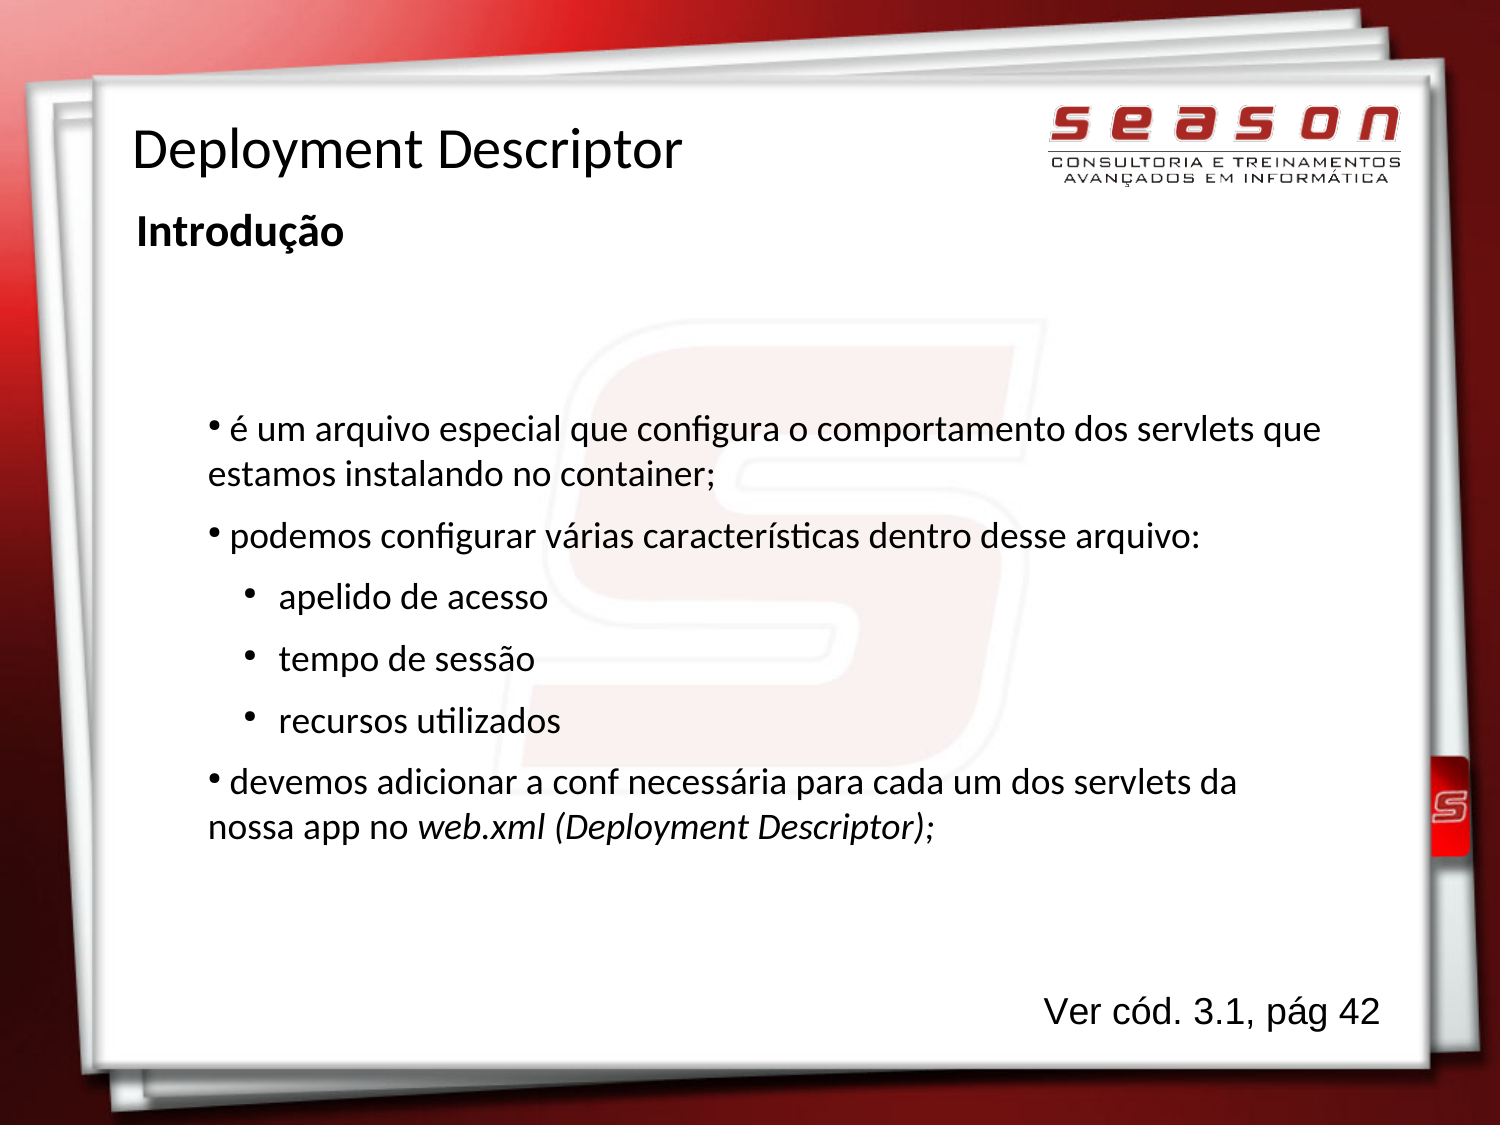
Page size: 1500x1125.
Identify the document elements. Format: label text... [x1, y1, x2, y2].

title Deployment Descriptor [118, 33, 1394, 257]
text_box Introdução [119, 200, 1240, 256]
picture [0, 0, 1500, 1125]
text_box Ver cód. 3.1, pág 42 [708, 979, 1396, 1040]
text_box é um arquivo especial que configura o comportamento dos servlets que estamos instalando no container; podemos configurar várias características dentro desse arquivo: apelido de acesso tempo de sessão recursos utilizados devemos adicionar a conf necessária para cada um dos servlets da nossa app no web.xml (Deployment Descriptor); [207, 357, 1328, 894]
